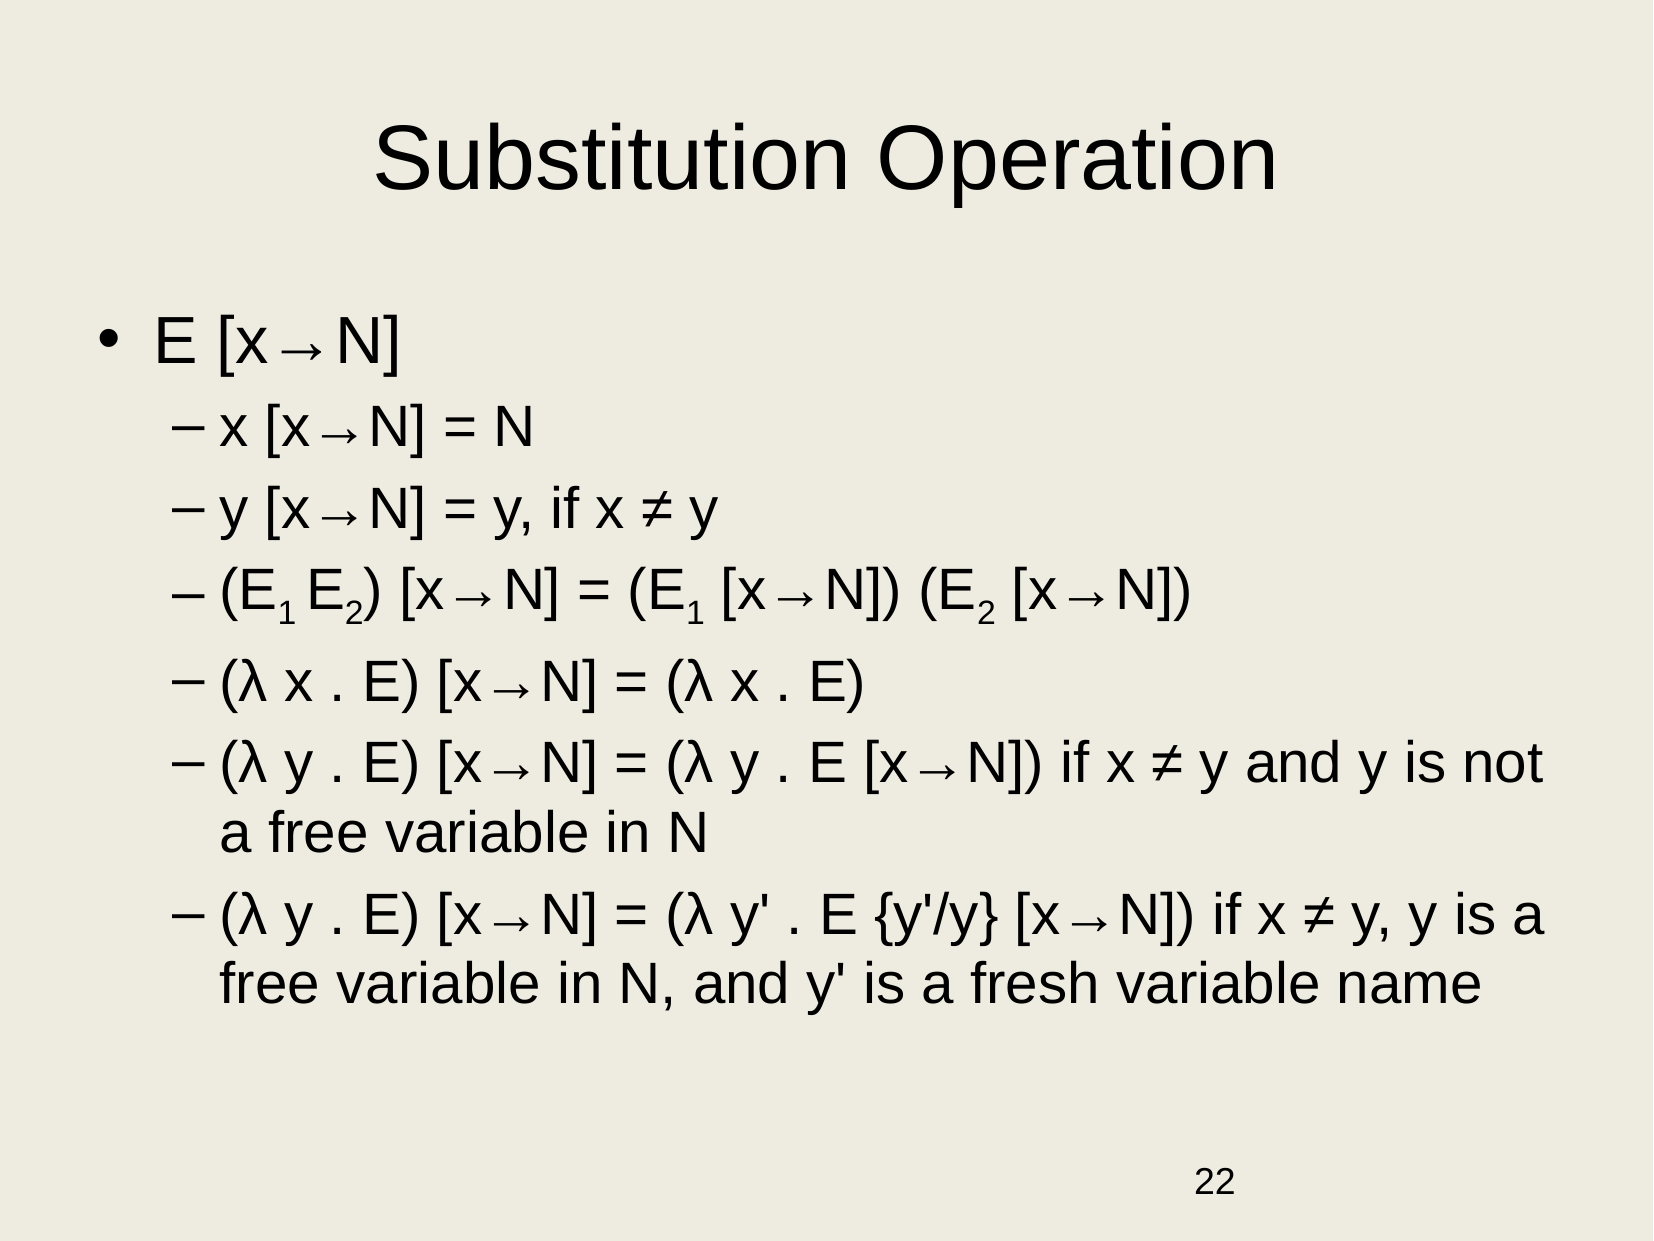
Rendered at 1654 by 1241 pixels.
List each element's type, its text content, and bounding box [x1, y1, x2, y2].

list E [x→N] x [x→N] = N y [x→N] = y, if x ≠ y (E1 E2) [x→N] = (E1 [x→N]) (E2 [x→N]) (λ x . E) [x→N] = (λ x . E) (λ y . E) [x→N] = (λ y . E [x→N]) if x ≠ y and y is not a free variable in N (λ y . E) [x→N] = (λ y' . E {y'/y} [x→N]) if x ≠ y, y is a free variable in N, and y' is a fresh variable name [82, 289, 1571, 1109]
slide_number <number> [1179, 1149, 1565, 1216]
title Substitution Operation [82, 49, 1571, 257]
